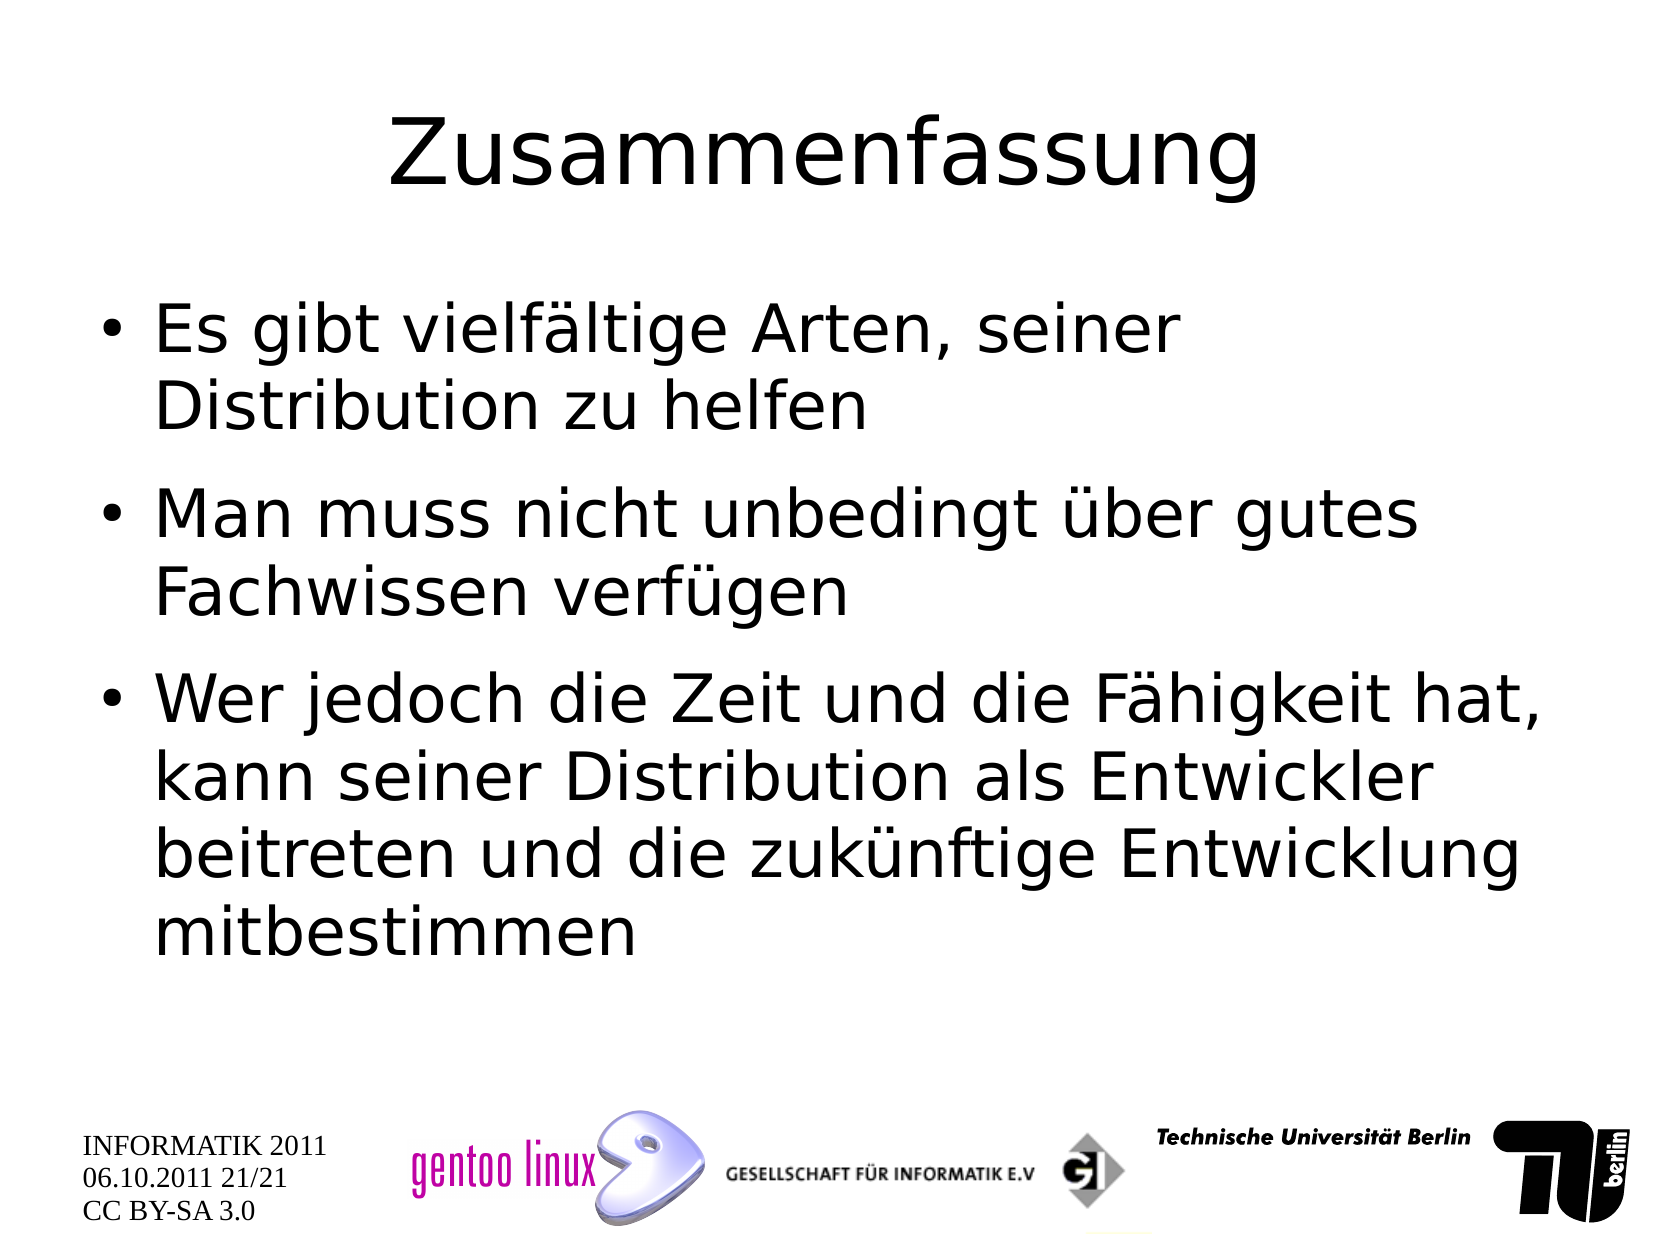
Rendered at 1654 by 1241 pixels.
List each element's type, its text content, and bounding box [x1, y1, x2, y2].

title Zusammenfassung [82, 49, 1571, 257]
list Es gibt vielfältige Arten, seiner Distribution zu helfen Man muss nicht unbedingt über gutes Fachwissen verfügen Wer jedoch die Zeit und die Fähigkeit hat, kann seiner Distribution als Entwickler beitreten und die zukünftige Entwicklung mitbestimmen [82, 290, 1571, 1109]
picture [407, 1109, 708, 1230]
picture [726, 1109, 1152, 1234]
